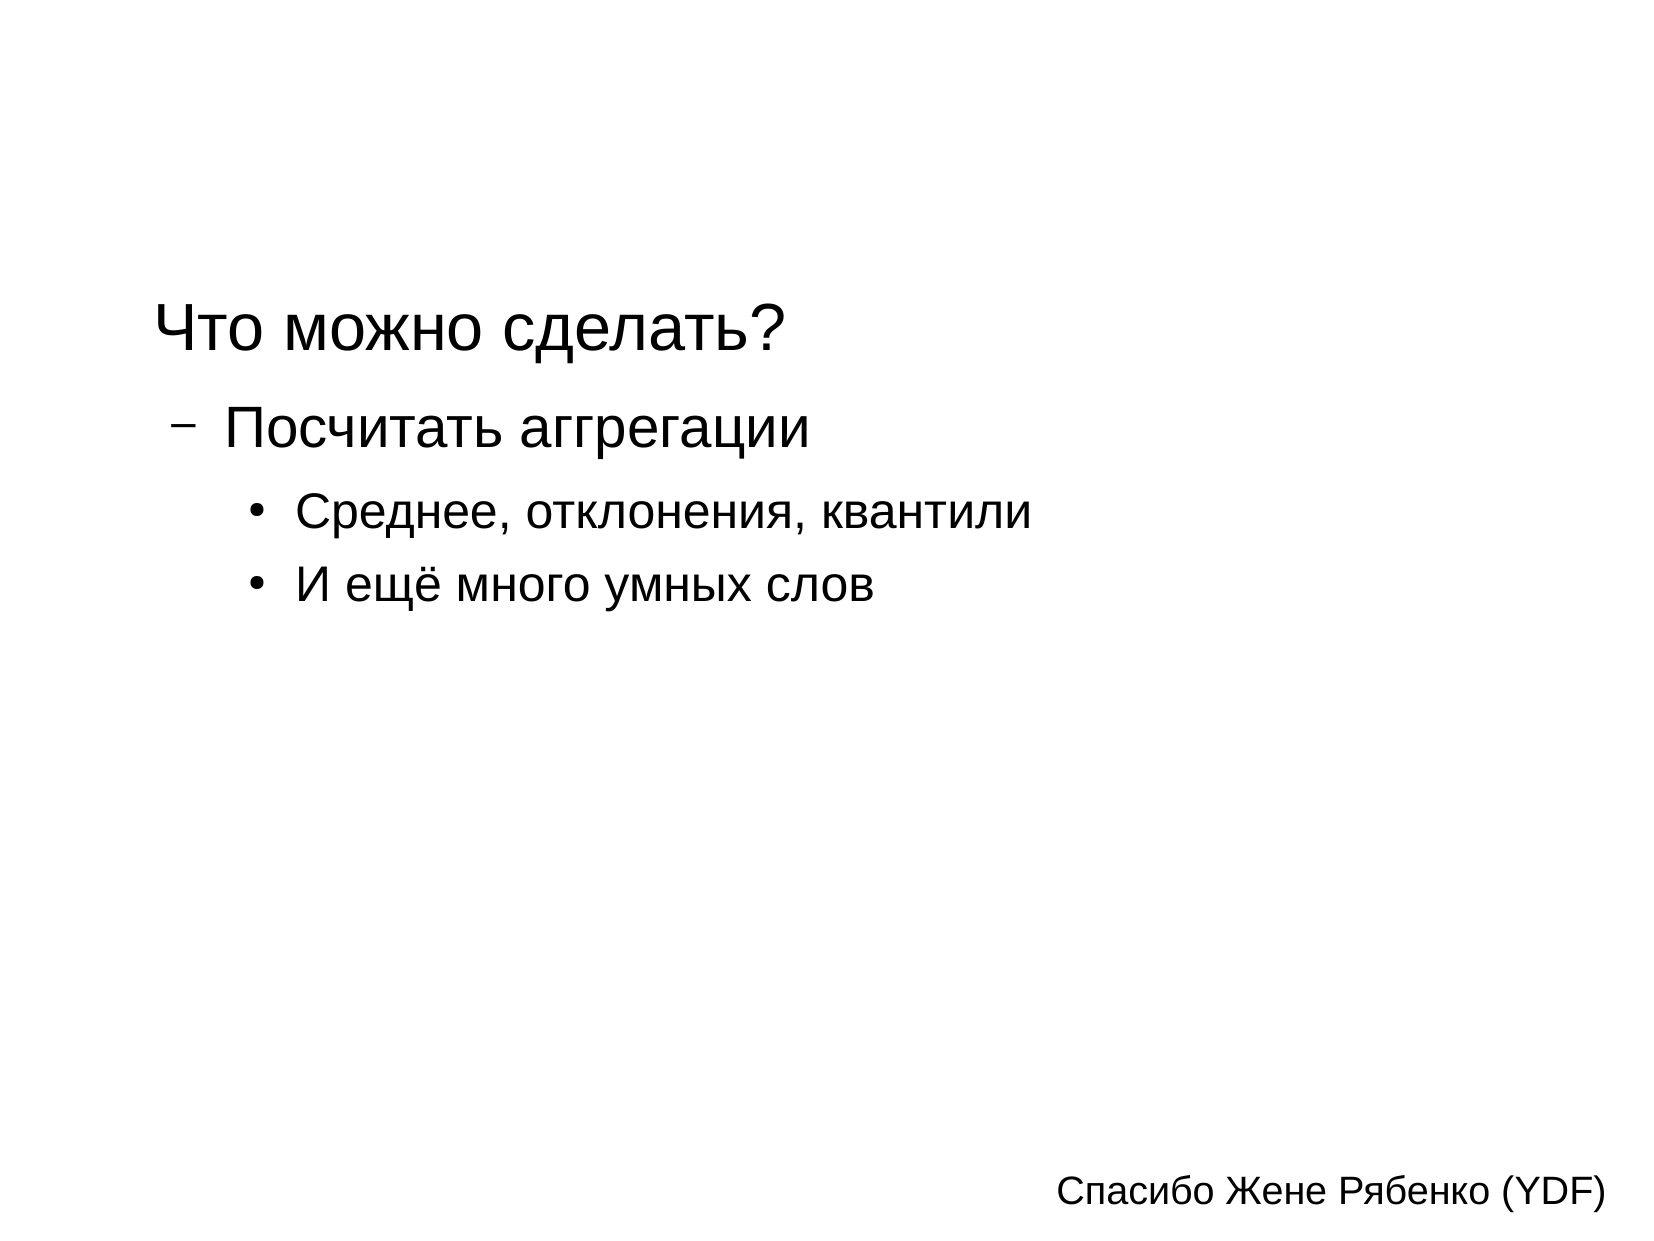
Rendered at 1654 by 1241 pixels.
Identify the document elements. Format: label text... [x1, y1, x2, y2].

list Что можно сделать? Посчитать аггрегации Среднее, отклонения, квантили И ещё много умных слов [82, 290, 1571, 1010]
text_box Спасибо Жене Рябенко (YDF) [888, 1168, 1654, 1241]
